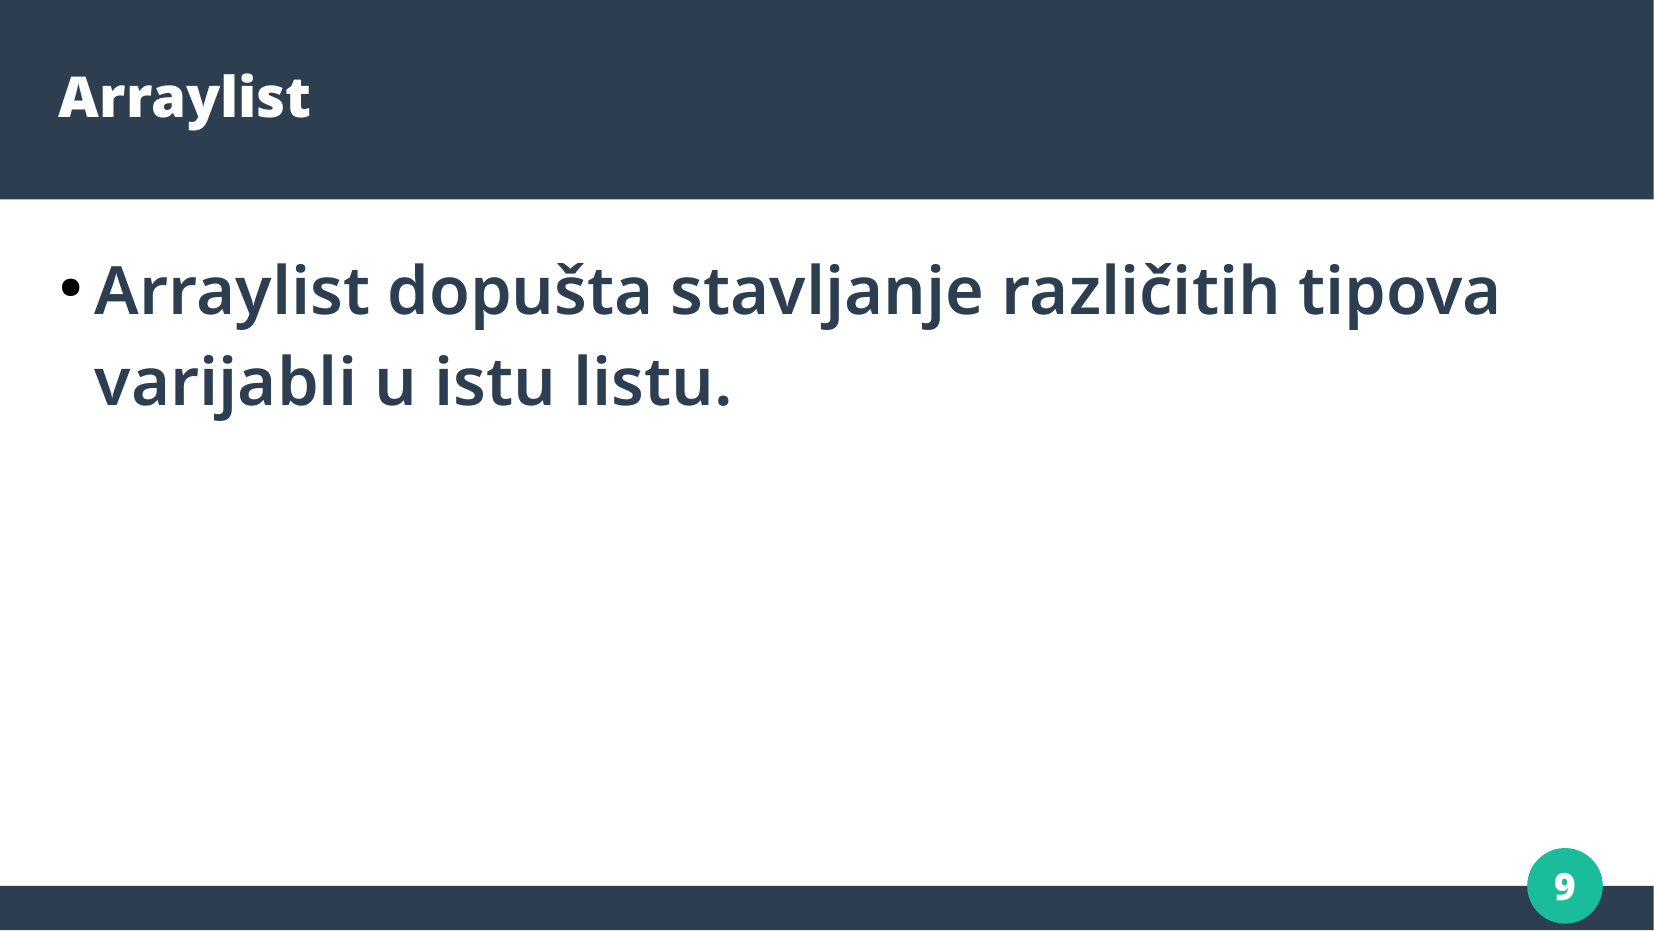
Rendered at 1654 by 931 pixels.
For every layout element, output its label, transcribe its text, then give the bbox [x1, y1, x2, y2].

title Arraylist [59, 37, 1595, 155]
list Arraylist dopušta stavljanje različitih tipova varijabli u istu listu. [59, 243, 1595, 864]
